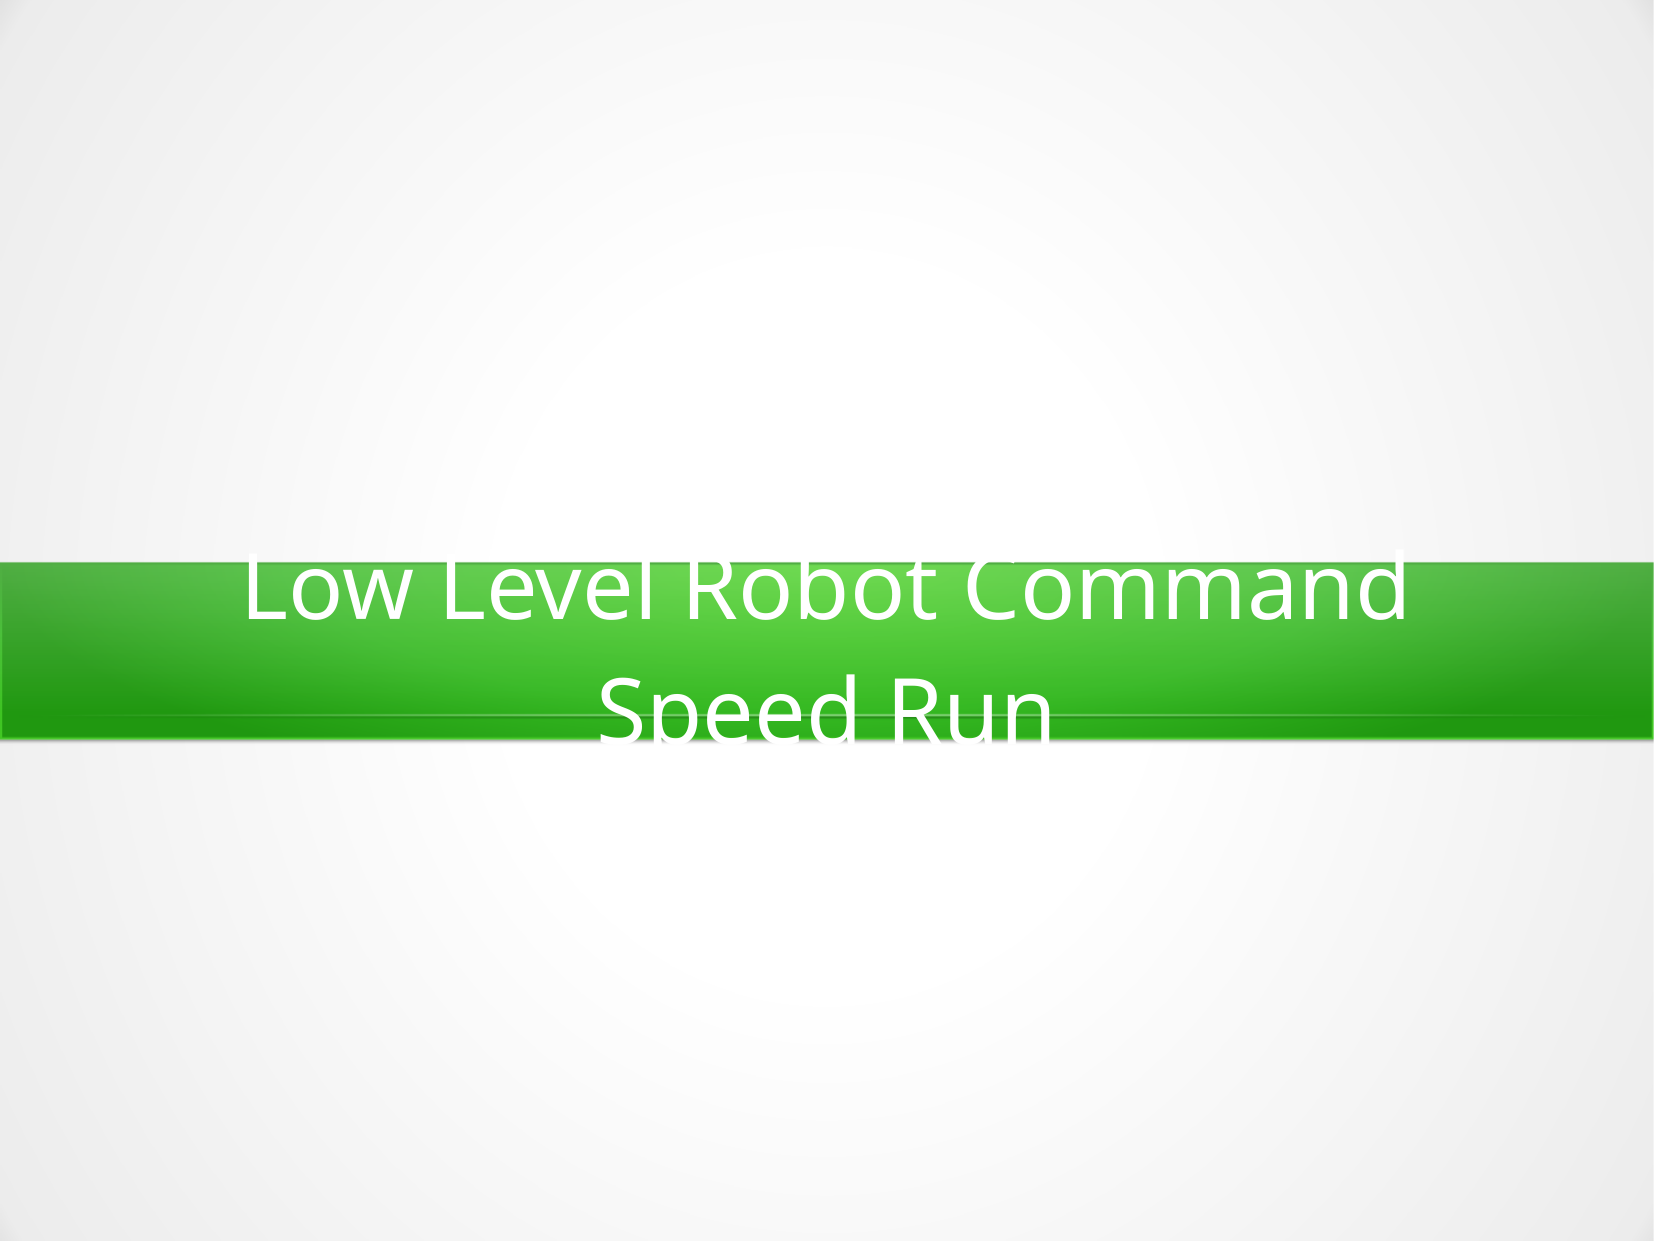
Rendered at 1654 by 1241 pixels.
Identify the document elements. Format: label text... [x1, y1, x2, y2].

picture [0, 0, 1654, 1241]
title Low Level Robot Command Speed Run [82, 544, 1571, 750]
